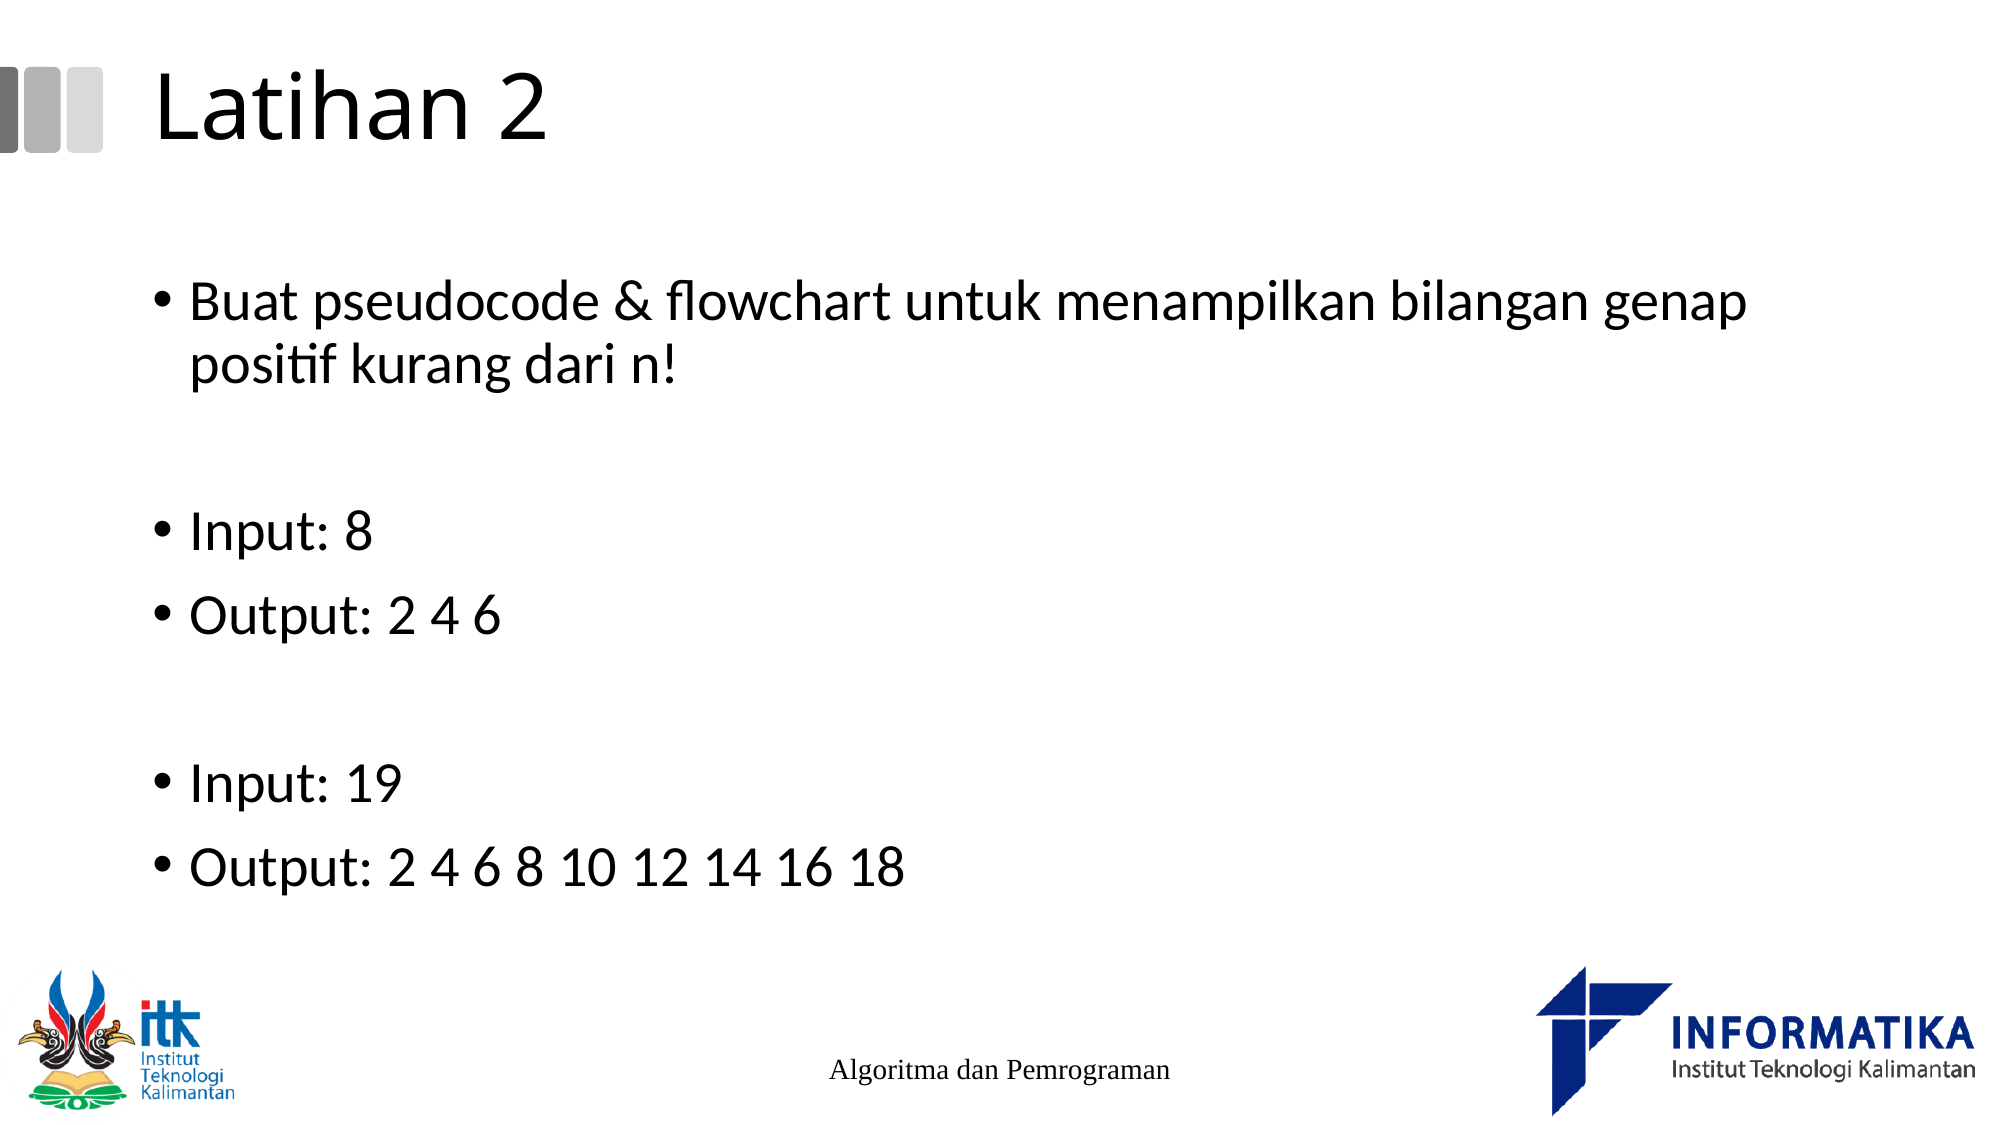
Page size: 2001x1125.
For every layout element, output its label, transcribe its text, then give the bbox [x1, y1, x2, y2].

picture [0, 935, 253, 1125]
title Latihan 2 [137, 1, 1863, 219]
list Buat pseudocode & flowchart untuk menampilkan bilangan genap positif kurang dari n! Input: 8 Output: 2 4 6 Input: 19 Output: 2 4 6 8 10 12 14 16 18 [137, 262, 1863, 977]
picture [1534, 965, 1976, 1118]
